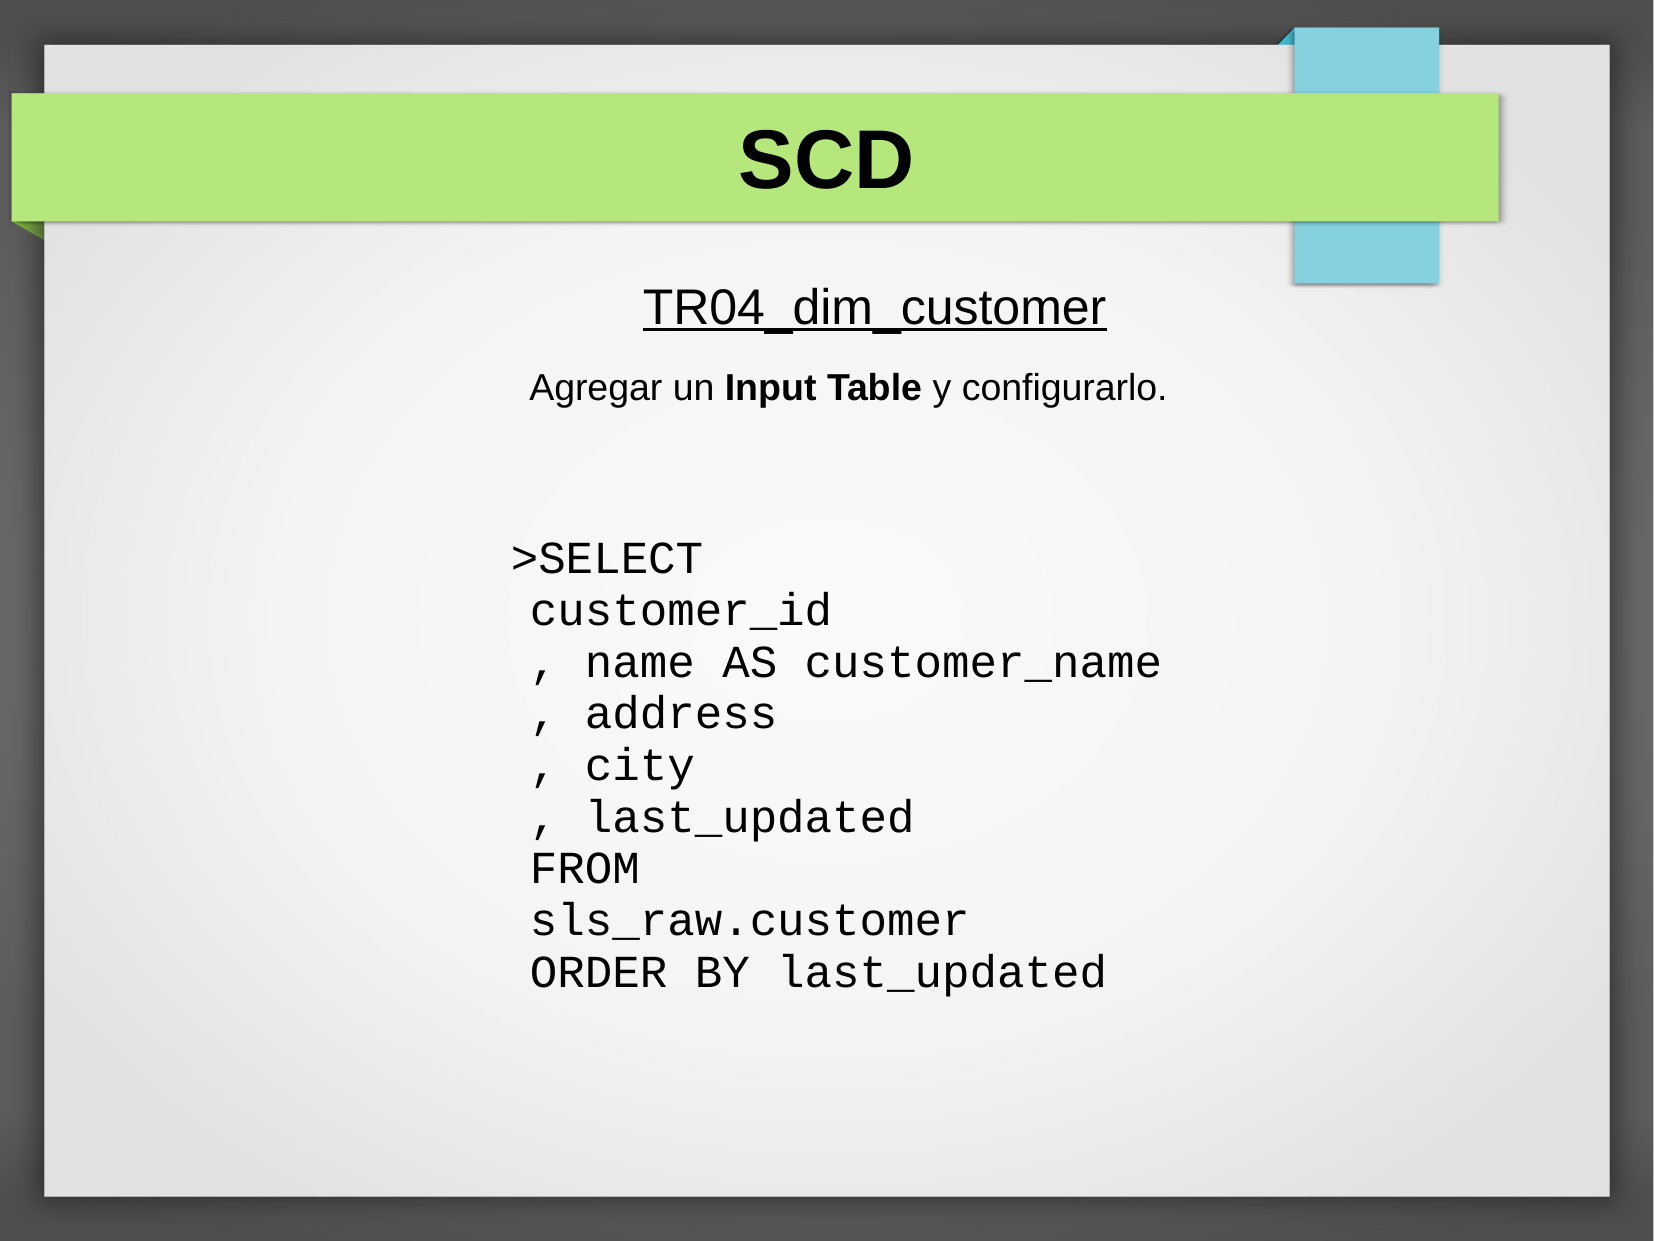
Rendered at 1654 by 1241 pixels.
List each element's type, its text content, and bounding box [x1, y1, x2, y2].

picture [0, 0, 1654, 1241]
title SCD [70, 106, 1583, 213]
text_box Agregar un Input Table y configurarlo. [514, 358, 1183, 416]
text_box >SELECT customer_id , name AS customer_name , address , city , last_updated FROM sls_raw.customer ORDER BY last_updated [441, 528, 1257, 1012]
text_box TR04_dim_customer [628, 272, 1122, 344]
